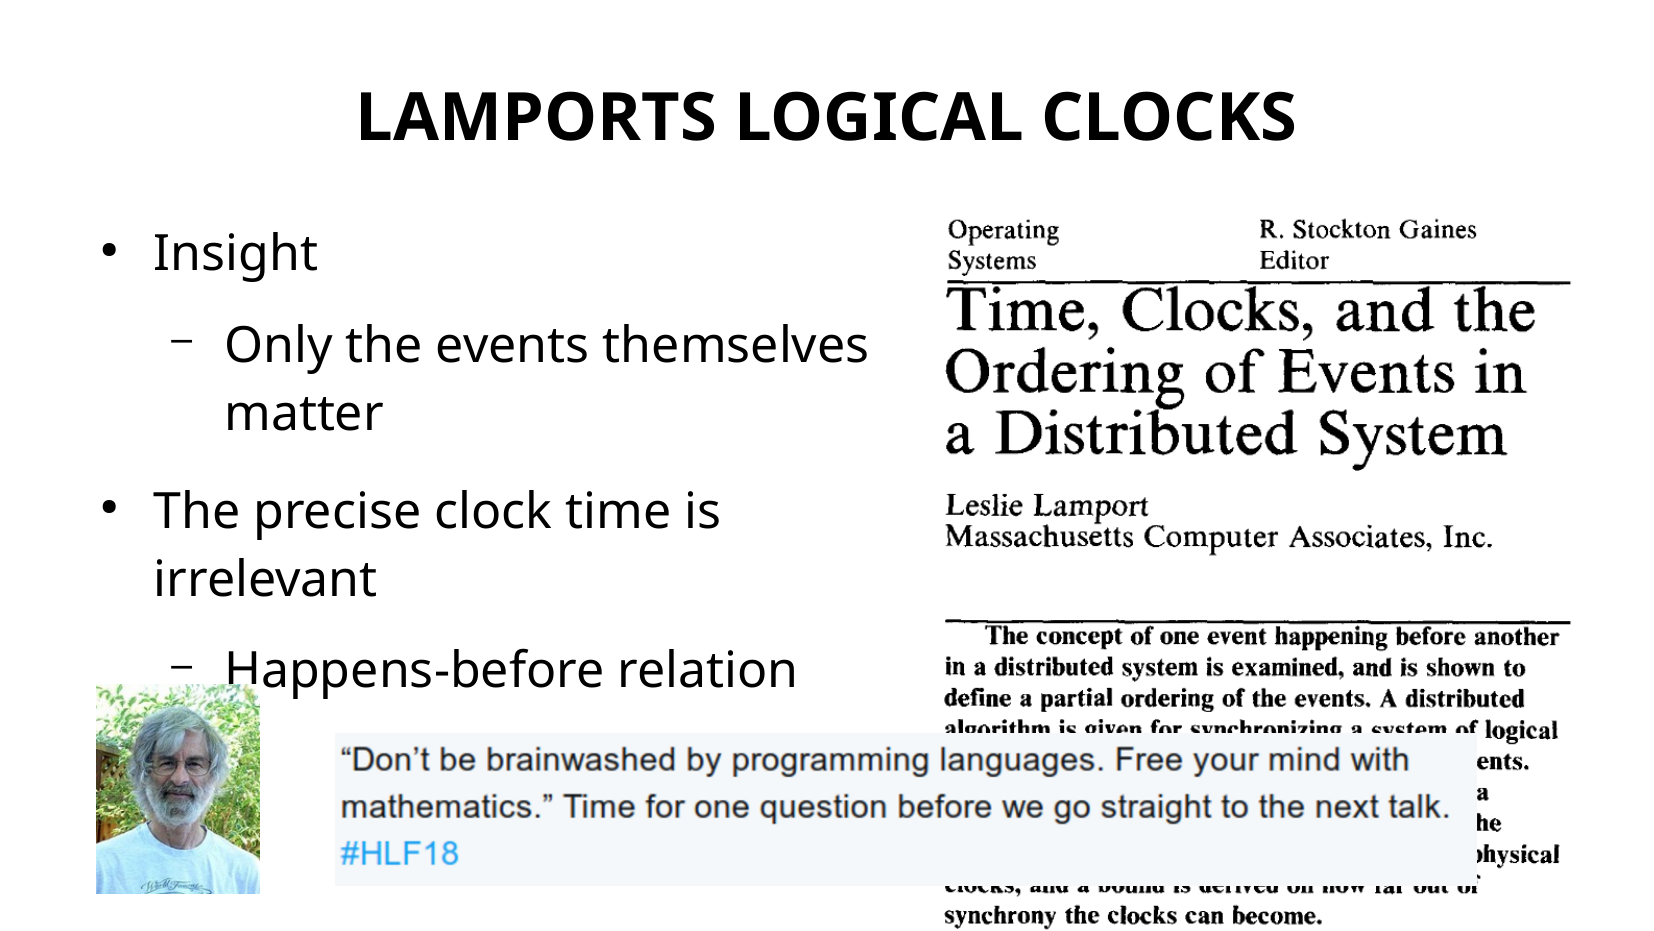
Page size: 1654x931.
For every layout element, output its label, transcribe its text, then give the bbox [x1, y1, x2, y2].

picture [335, 178, 1593, 931]
picture [96, 684, 260, 894]
list Insight Only the events themselves matter The precise clock time is irrelevant Happens-before relation [82, 217, 886, 757]
title LAMPORTS LOGICAL CLOCKS [82, 36, 1571, 193]
